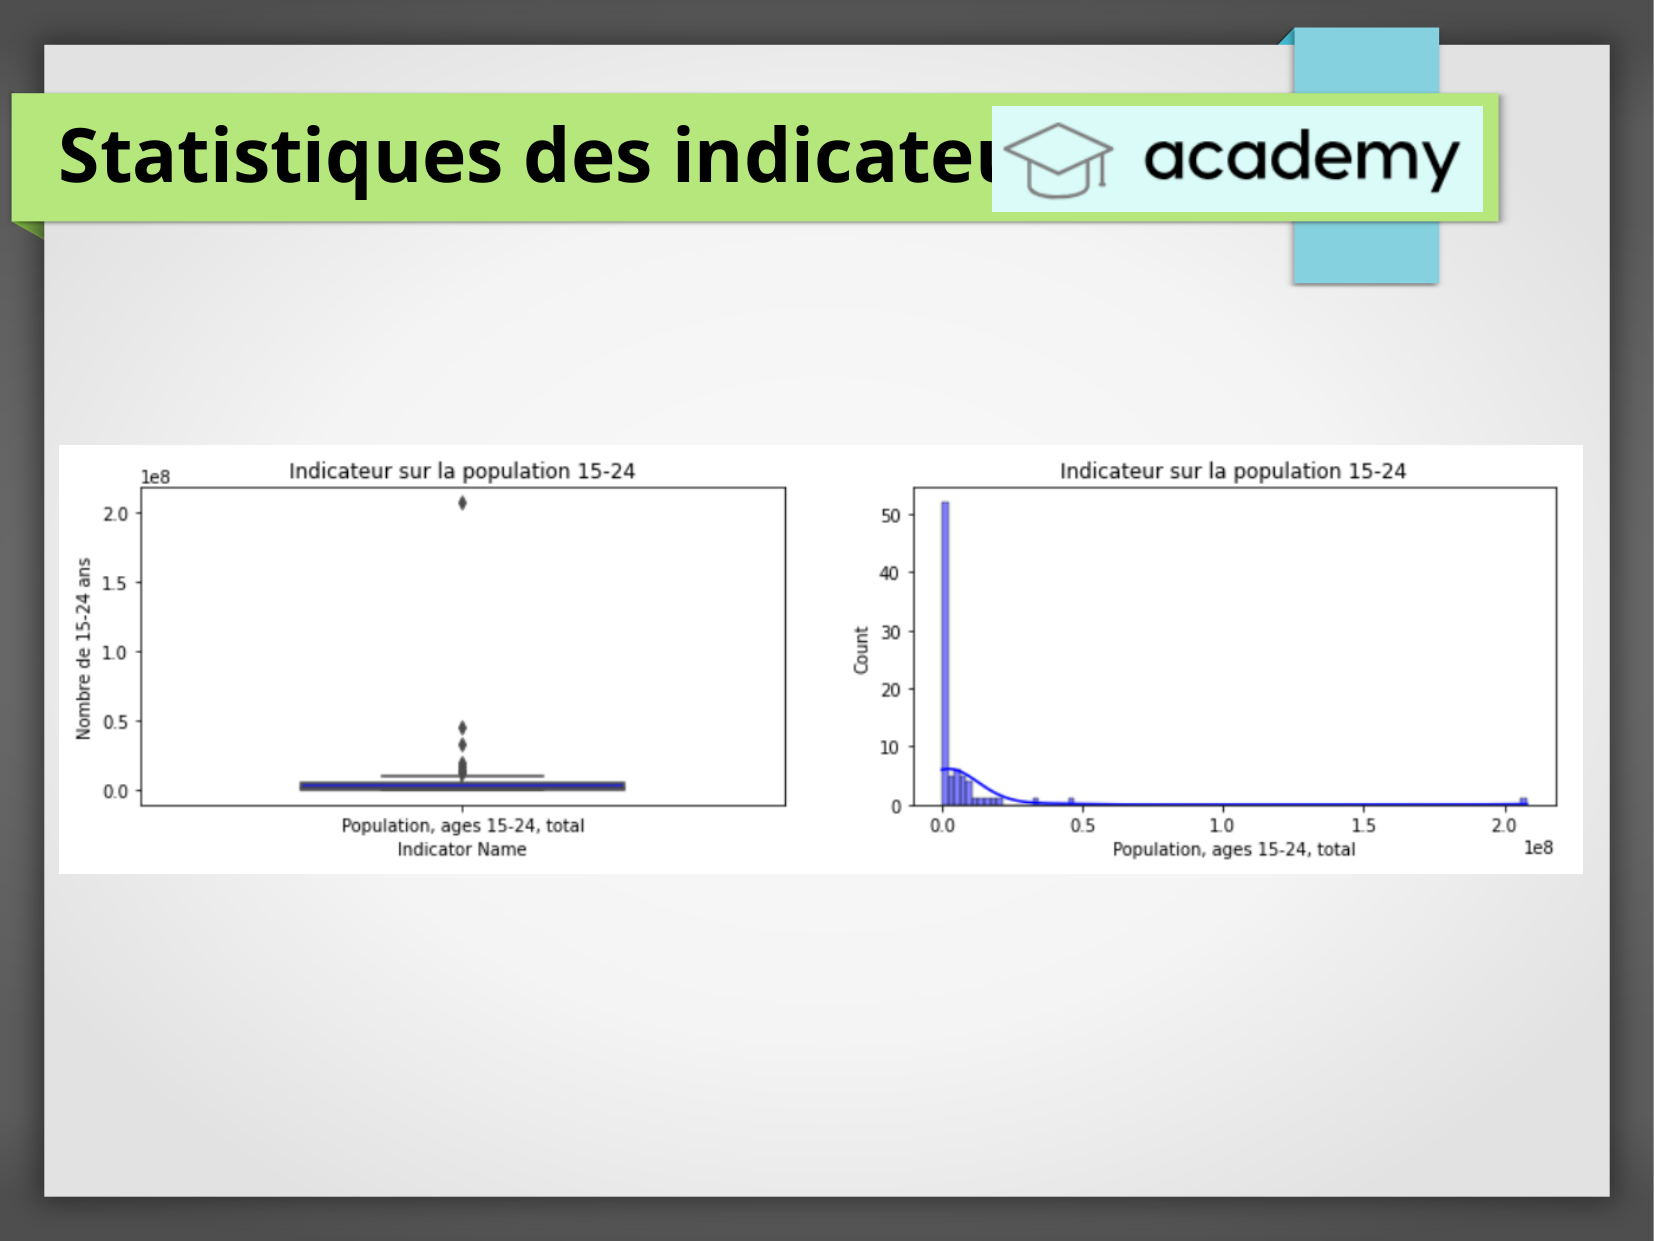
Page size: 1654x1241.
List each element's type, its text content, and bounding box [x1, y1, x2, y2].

picture [0, 0, 1654, 1241]
title Statistiques des indicateurs [59, 94, 1241, 213]
